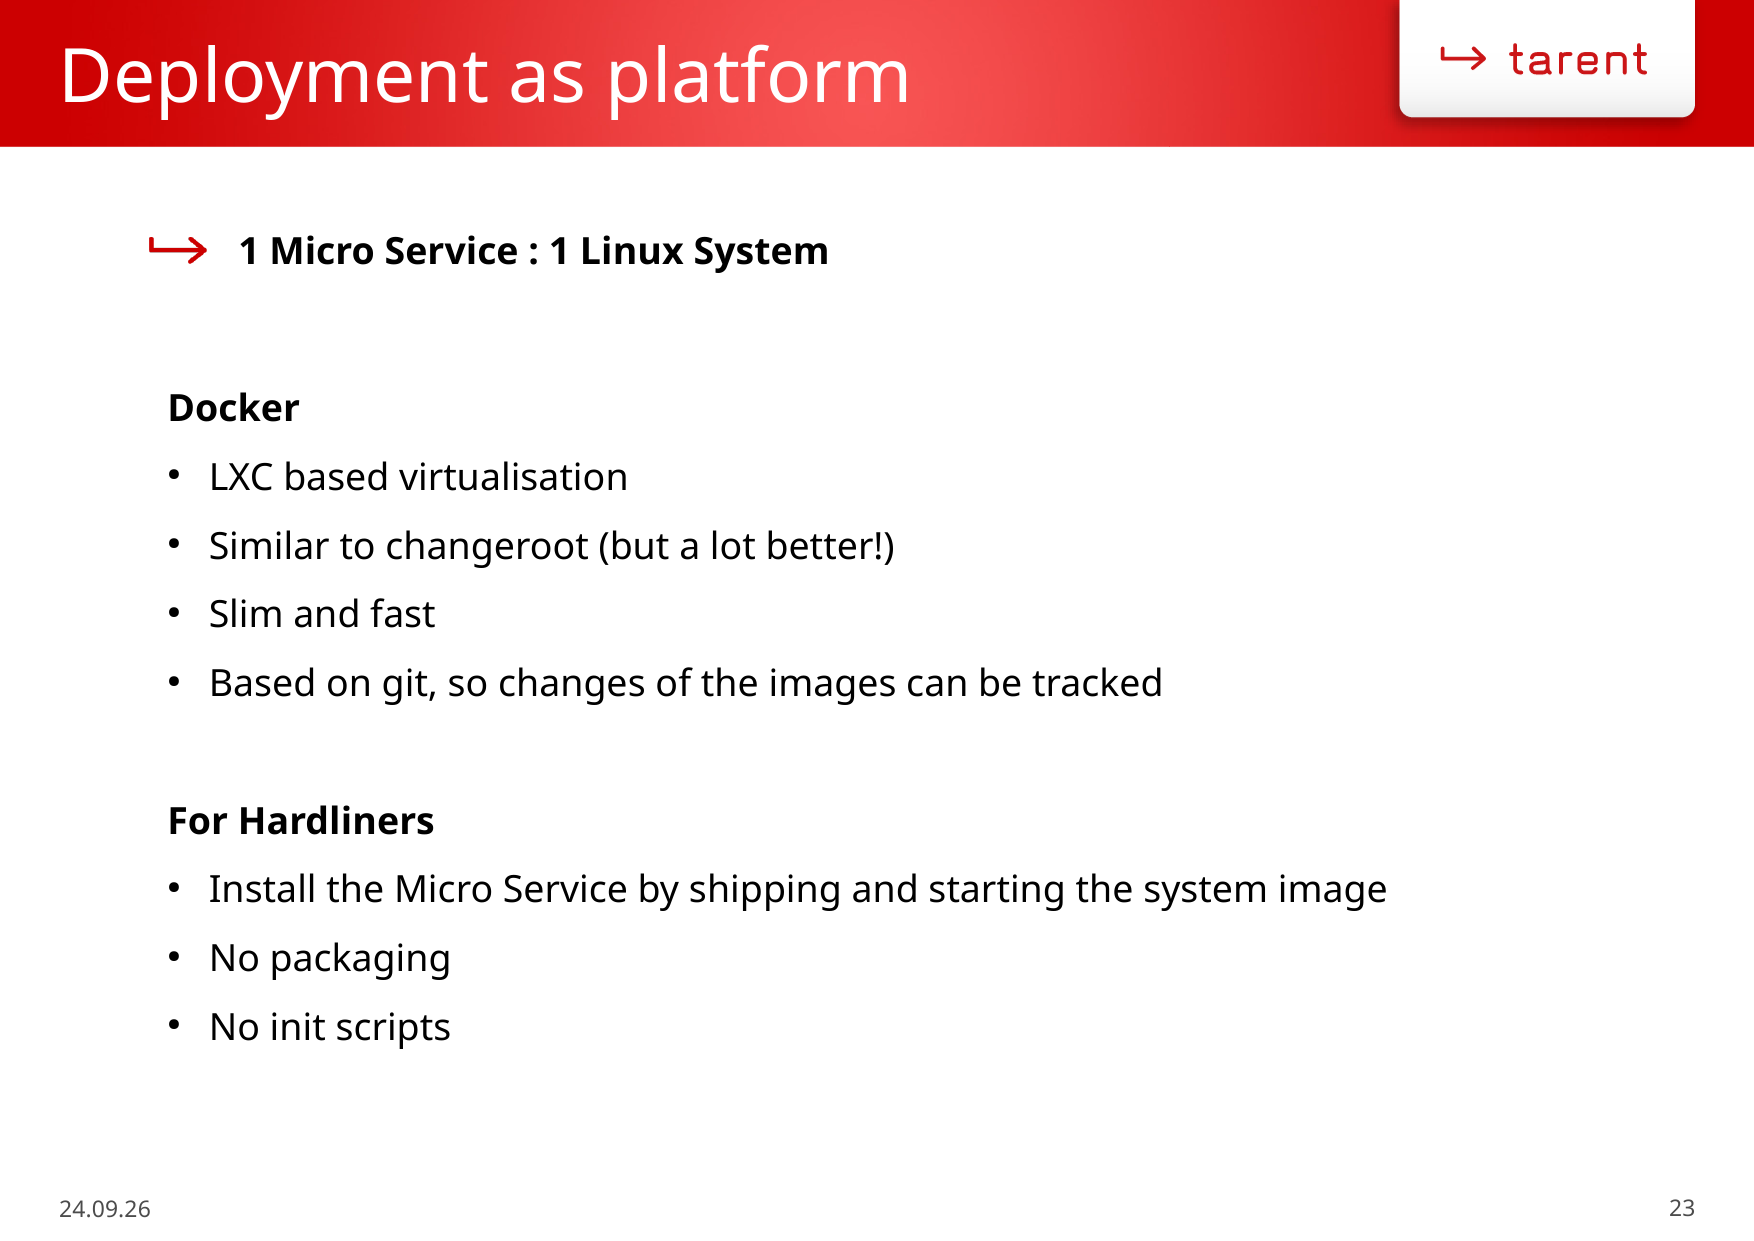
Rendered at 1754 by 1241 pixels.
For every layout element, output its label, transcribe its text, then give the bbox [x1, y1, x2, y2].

list 1 Micro Service : 1 Linux System Docker LXC based virtualisation Similar to changeroot (but a lot better!) Slim and fast Based on git, so changes of the images can be tracked For Hardliners Install the Micro Service by shipping and starting the system image No packaging No init scripts [87, 224, 1667, 1158]
title Deployment as platform [59, 0, 1638, 177]
picture [0, 0, 1754, 1240]
